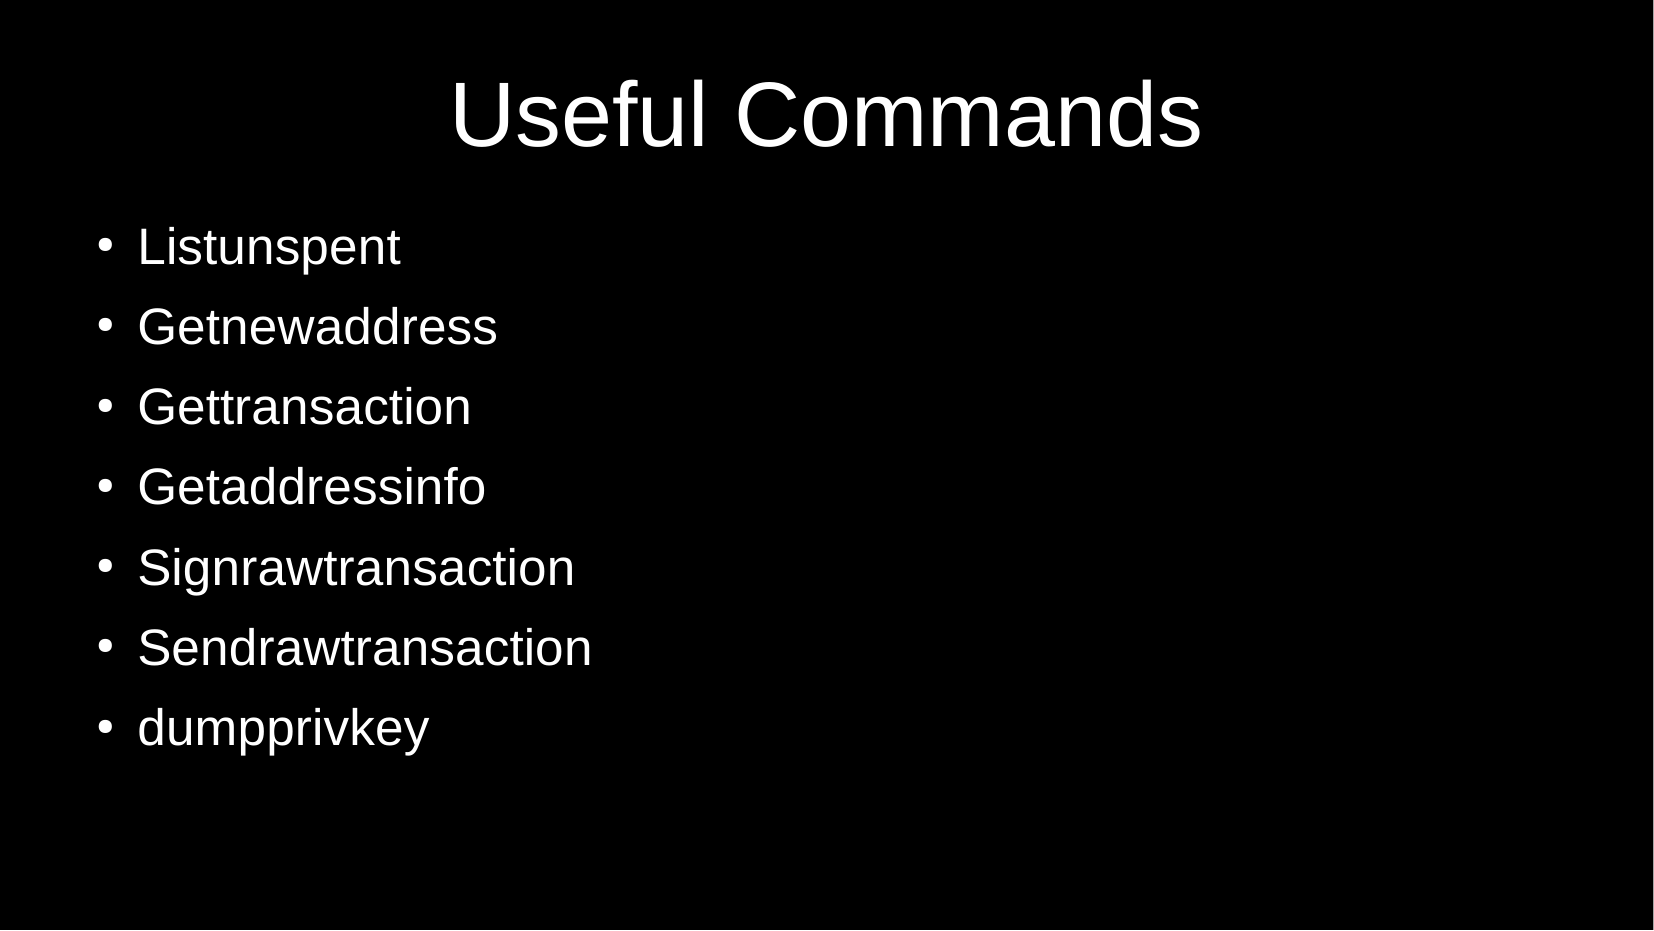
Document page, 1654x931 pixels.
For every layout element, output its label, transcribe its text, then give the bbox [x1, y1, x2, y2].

title Useful Commands [82, 37, 1571, 193]
list Listunspent Getnewaddress Gettransaction Getaddressinfo Signrawtransaction Sendrawtransaction dumpprivkey [82, 217, 1571, 758]
